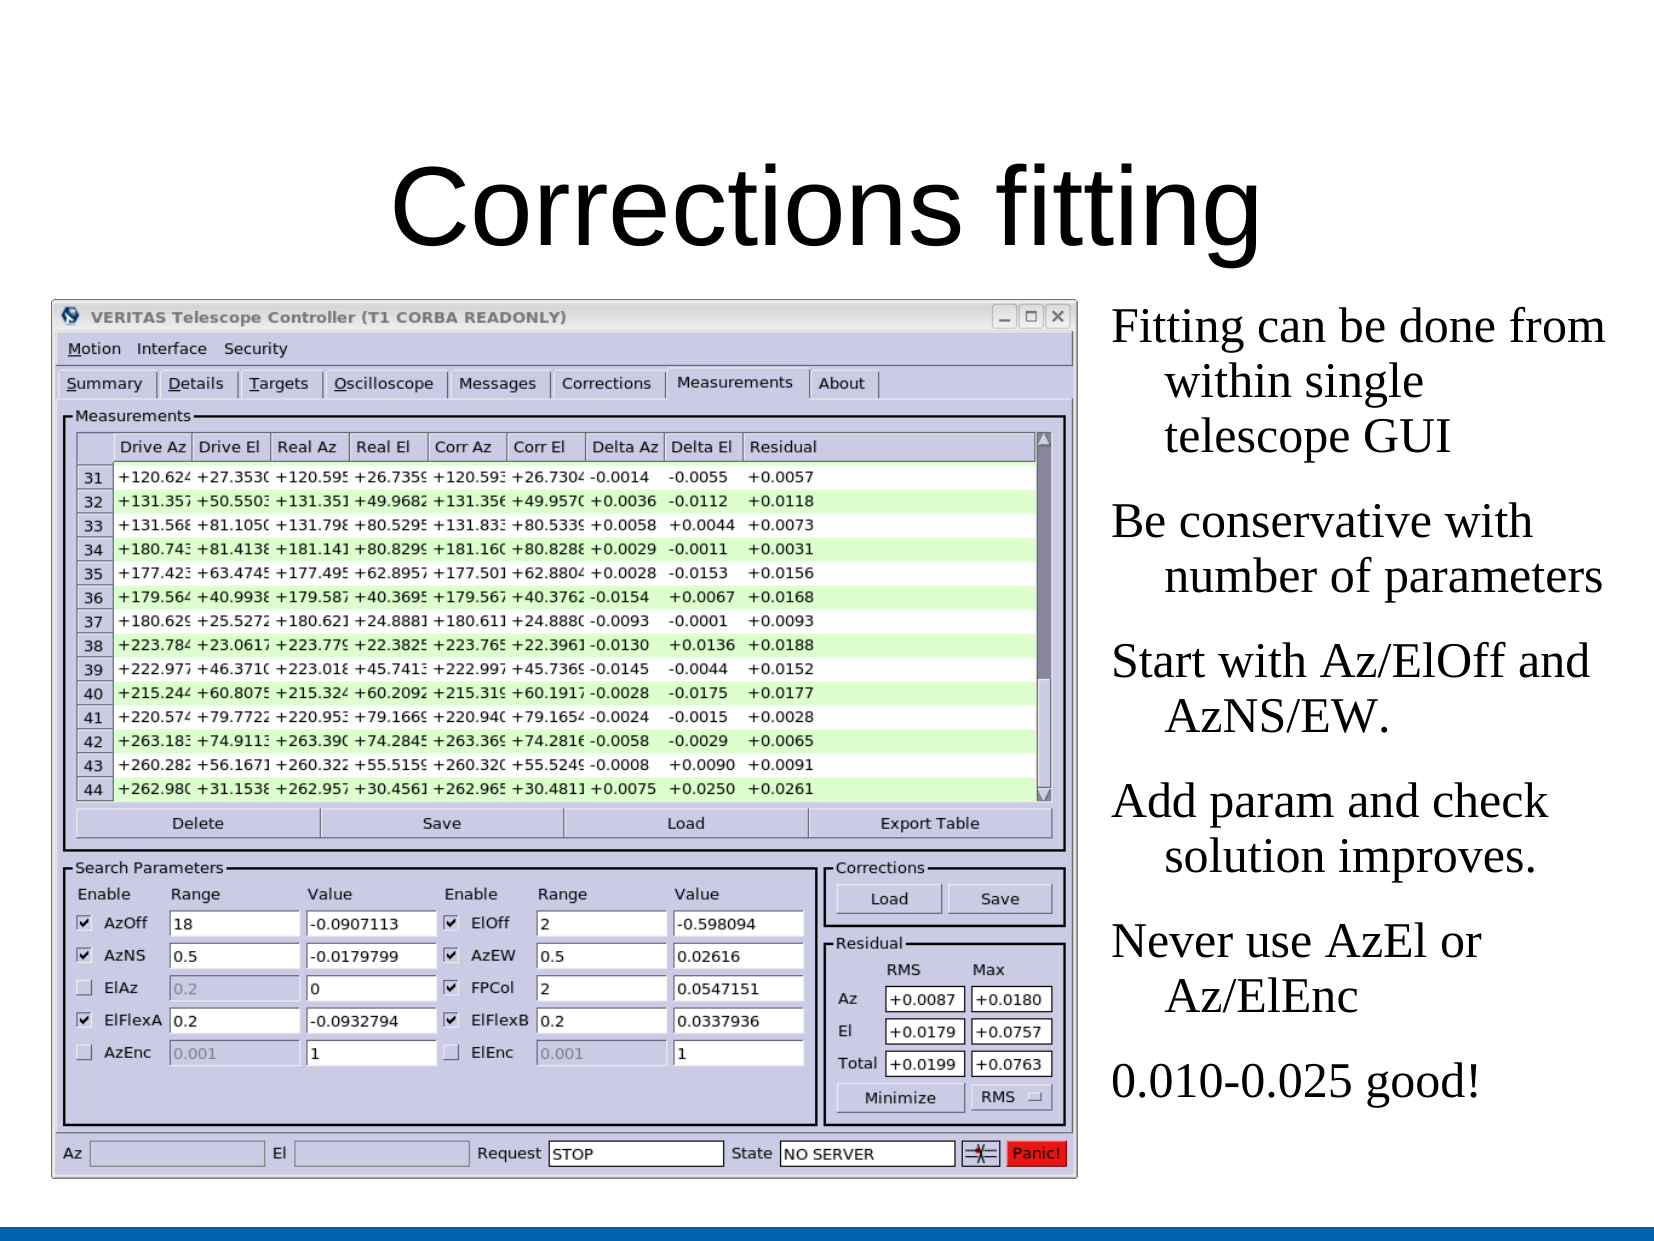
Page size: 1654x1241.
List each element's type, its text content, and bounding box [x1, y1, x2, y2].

picture [51, 299, 1078, 1179]
list Fitting can be done from within single telescope GUI Be conservative with number of parameters Start with Az/ElOff and AzNS/EW. Add param and check solution improves. Never use AzEl or Az/ElEnc 0.010-0.025 good! [1093, 297, 1619, 1171]
title Corrections fitting [121, 102, 1533, 311]
